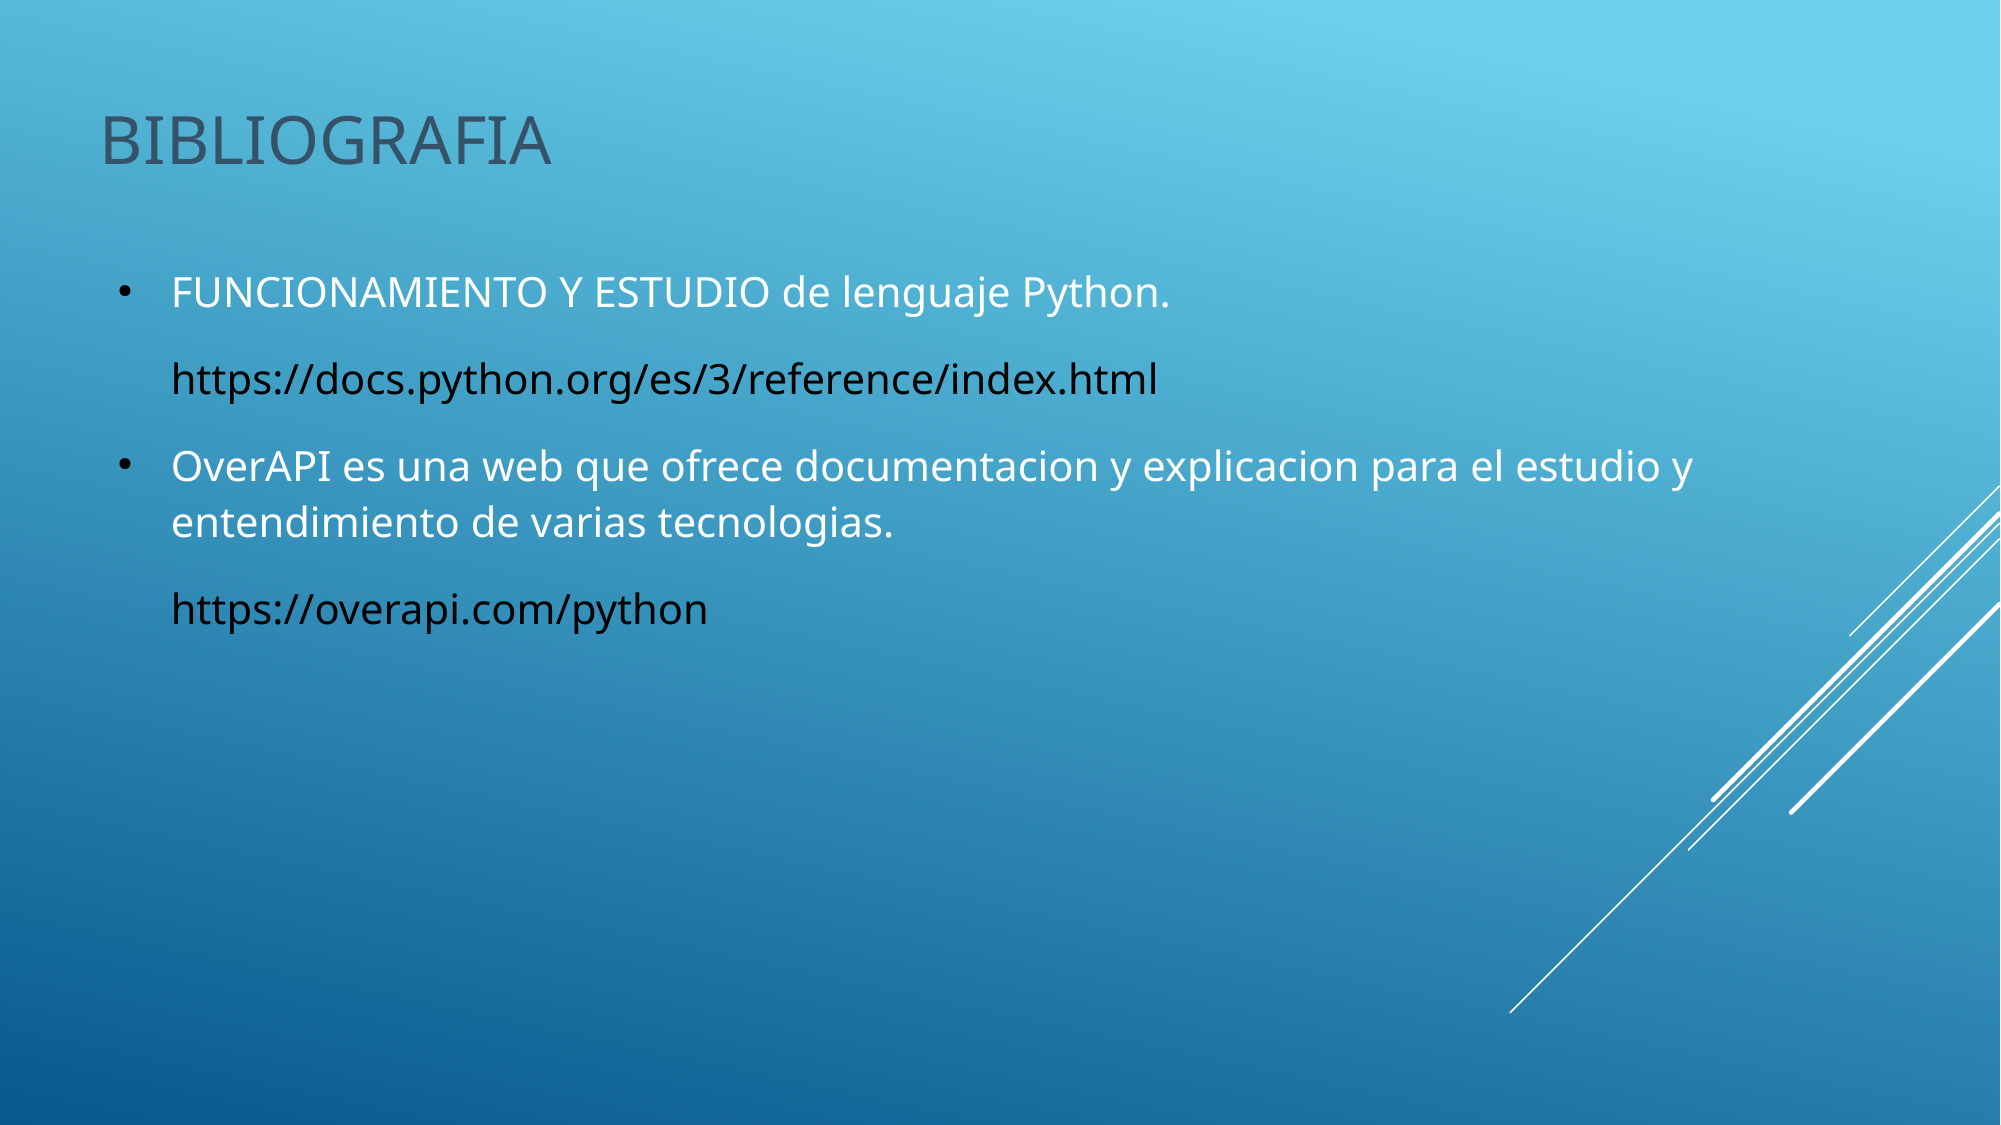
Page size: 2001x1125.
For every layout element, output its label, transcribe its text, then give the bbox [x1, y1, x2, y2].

title BIBLIOGRAFIA [99, 44, 1900, 233]
list FUNCIONAMIENTO Y ESTUDIO de lenguaje Python. https://docs.python.org/es/3/reference/index.html OverAPI es una web que ofrece documentacion y explicacion para el estudio y entendimiento de varias tecnologias. https://overapi.com/python [99, 263, 1900, 916]
